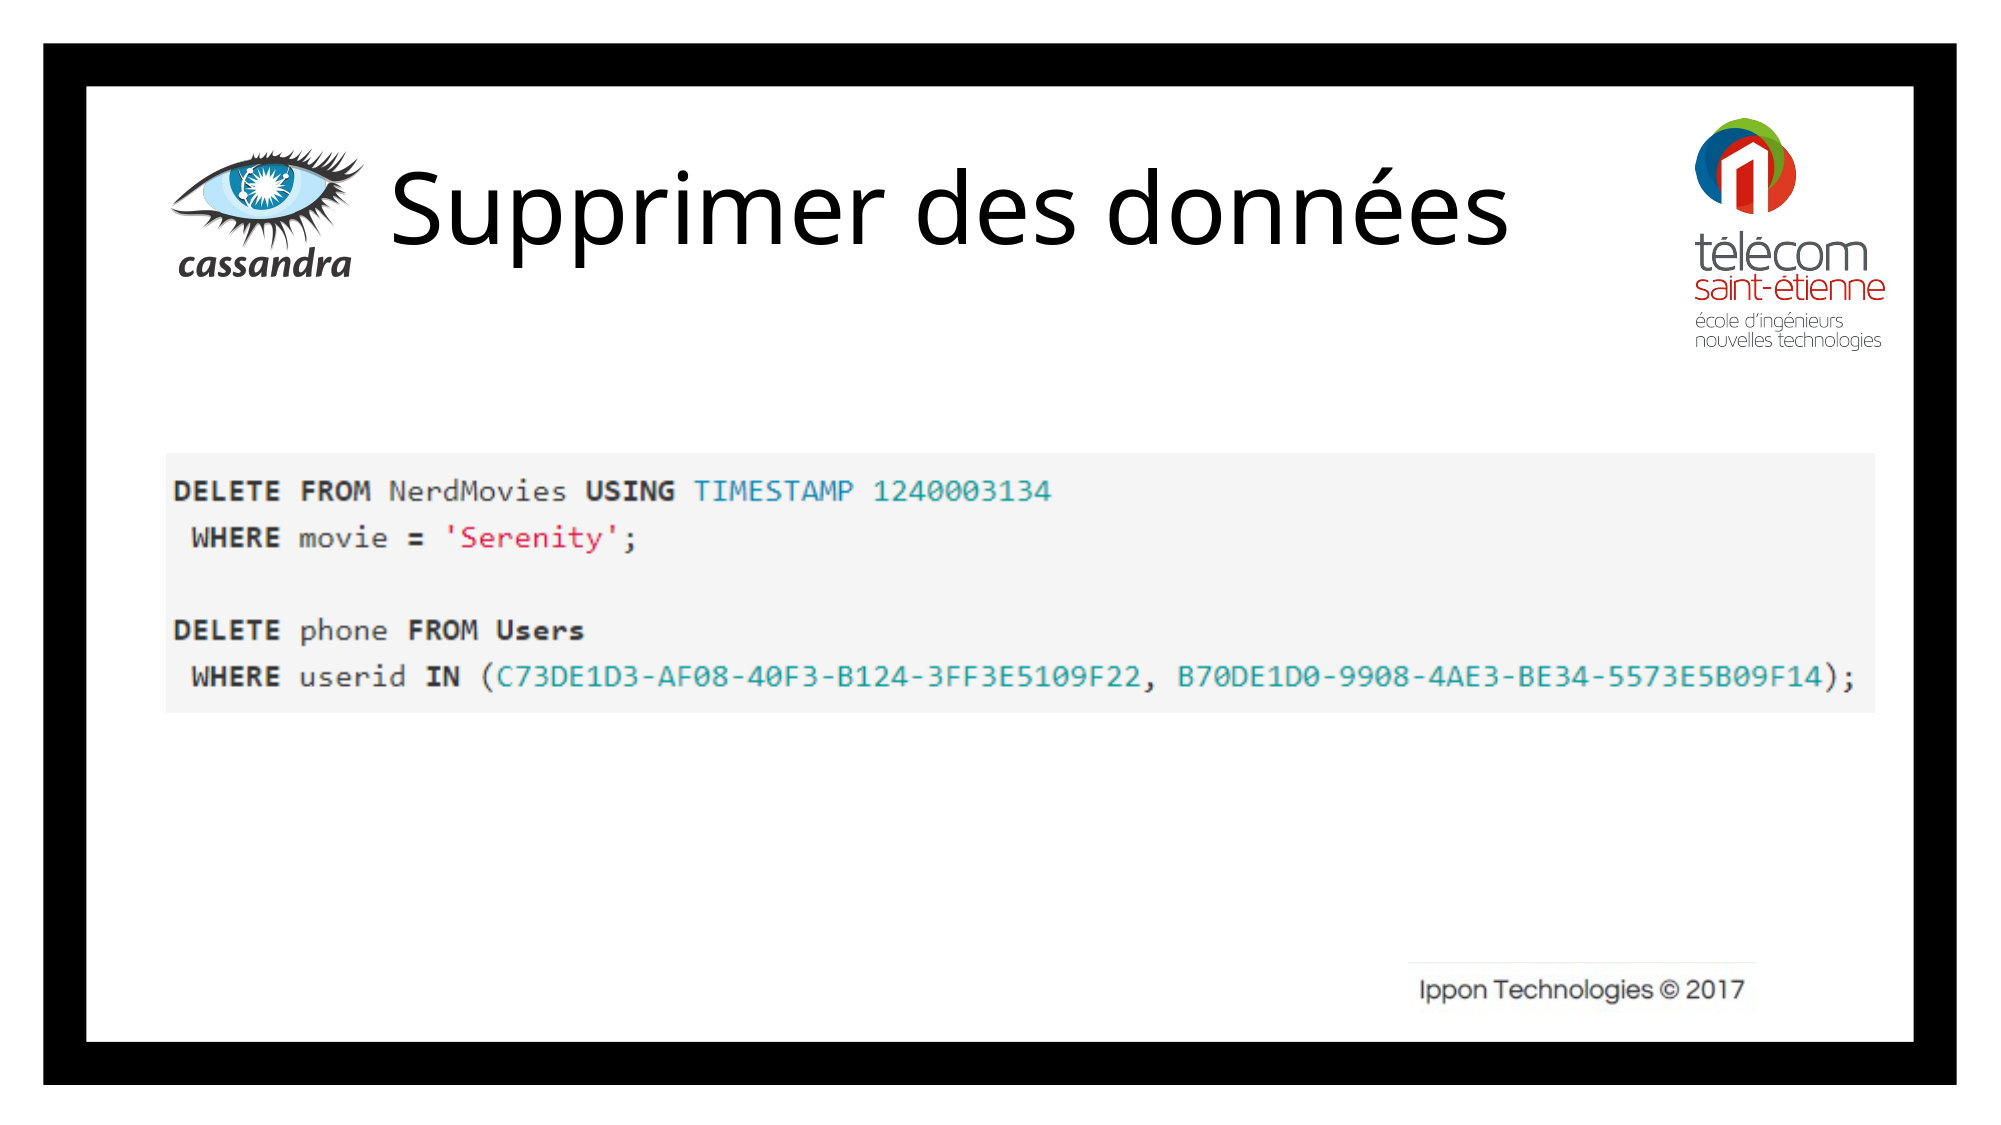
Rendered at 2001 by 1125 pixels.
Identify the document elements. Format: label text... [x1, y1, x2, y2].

picture [1715, 134, 1730, 138]
picture [1695, 118, 1885, 351]
picture [166, 144, 368, 280]
title Supprimer des données [369, 138, 1849, 304]
picture [1408, 962, 1756, 1013]
picture [166, 453, 1875, 713]
